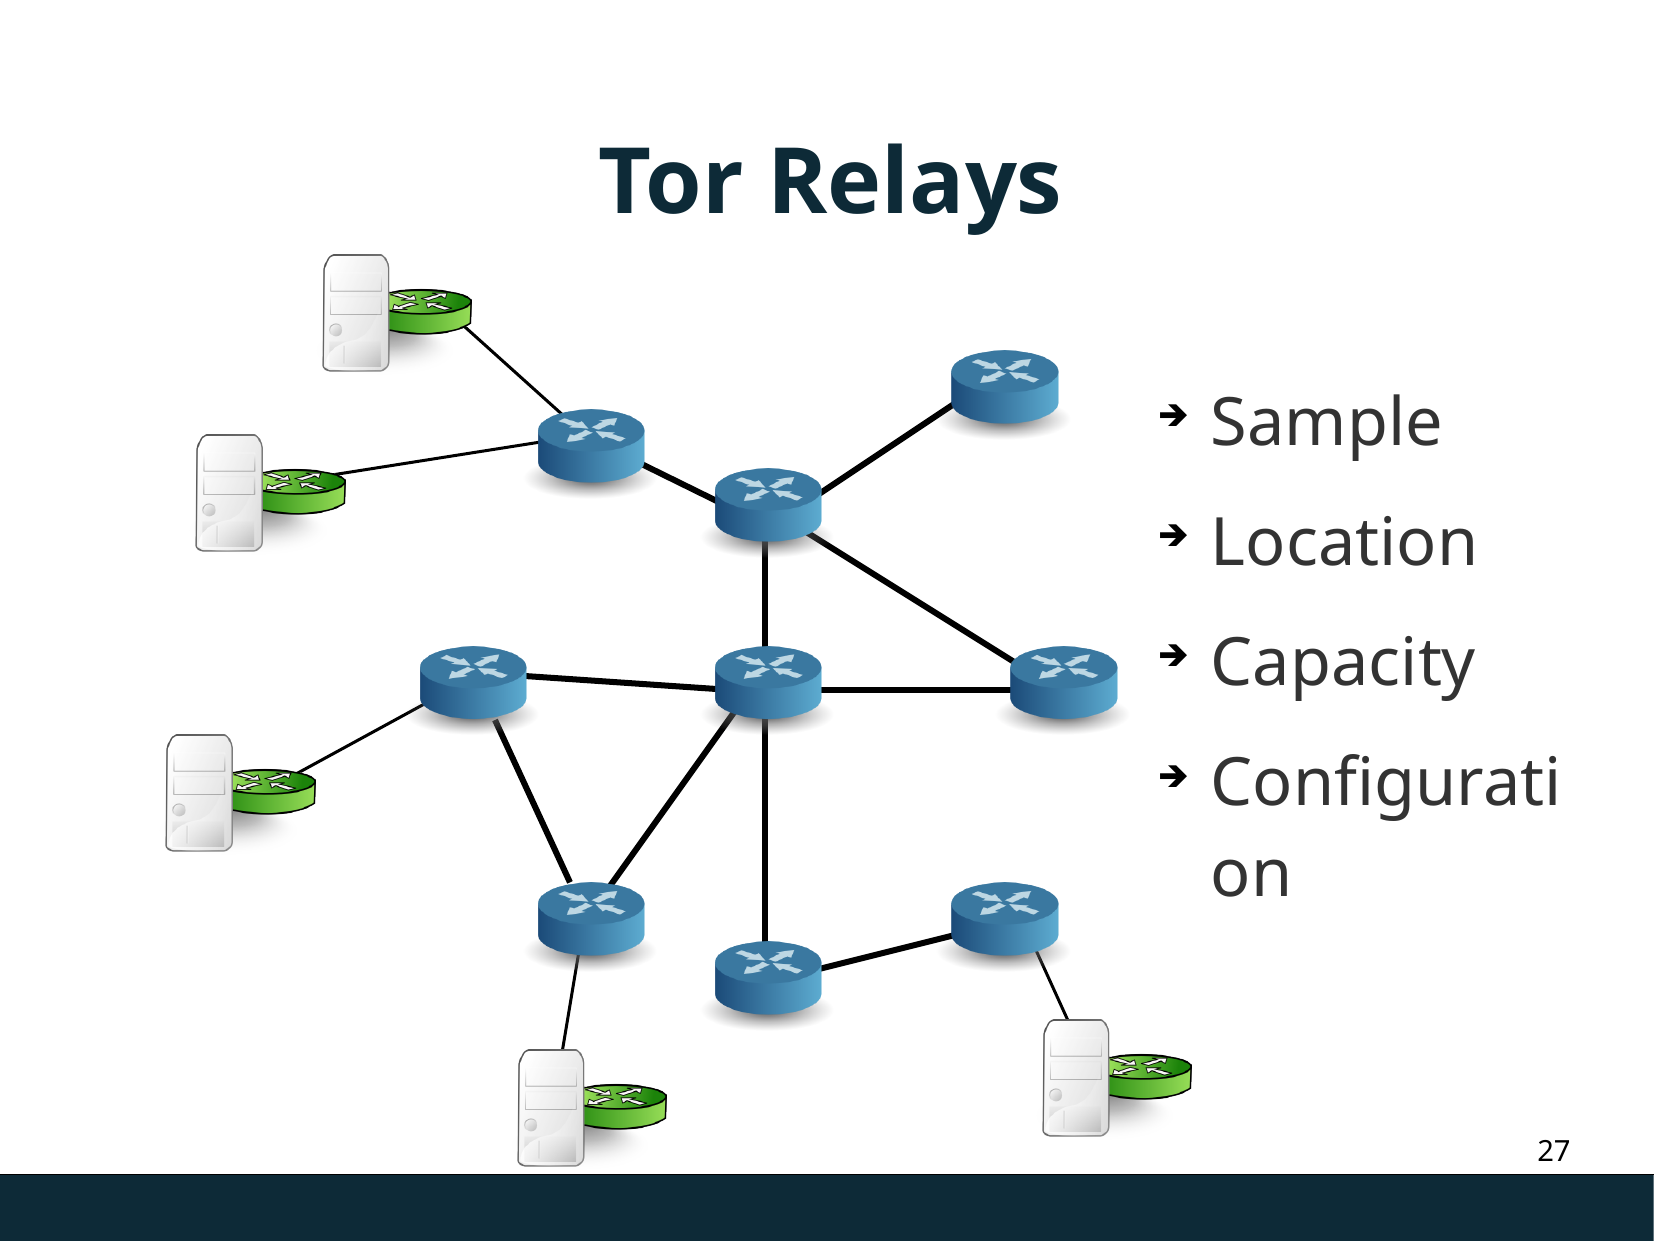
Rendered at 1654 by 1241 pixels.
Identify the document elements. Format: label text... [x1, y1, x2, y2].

picture [188, 434, 346, 556]
picture [700, 941, 834, 1031]
picture [523, 882, 657, 972]
title Tor Relays [86, 74, 1575, 282]
picture [936, 882, 1071, 972]
picture [315, 254, 472, 376]
picture [523, 409, 657, 499]
list Sample Location Capacity Configuration [1140, 374, 1591, 1021]
picture [700, 646, 834, 736]
picture [995, 646, 1130, 736]
picture [936, 350, 1071, 440]
picture [158, 734, 316, 856]
picture [700, 468, 834, 558]
picture [405, 646, 539, 736]
picture [510, 1049, 667, 1171]
picture [1035, 1019, 1192, 1141]
